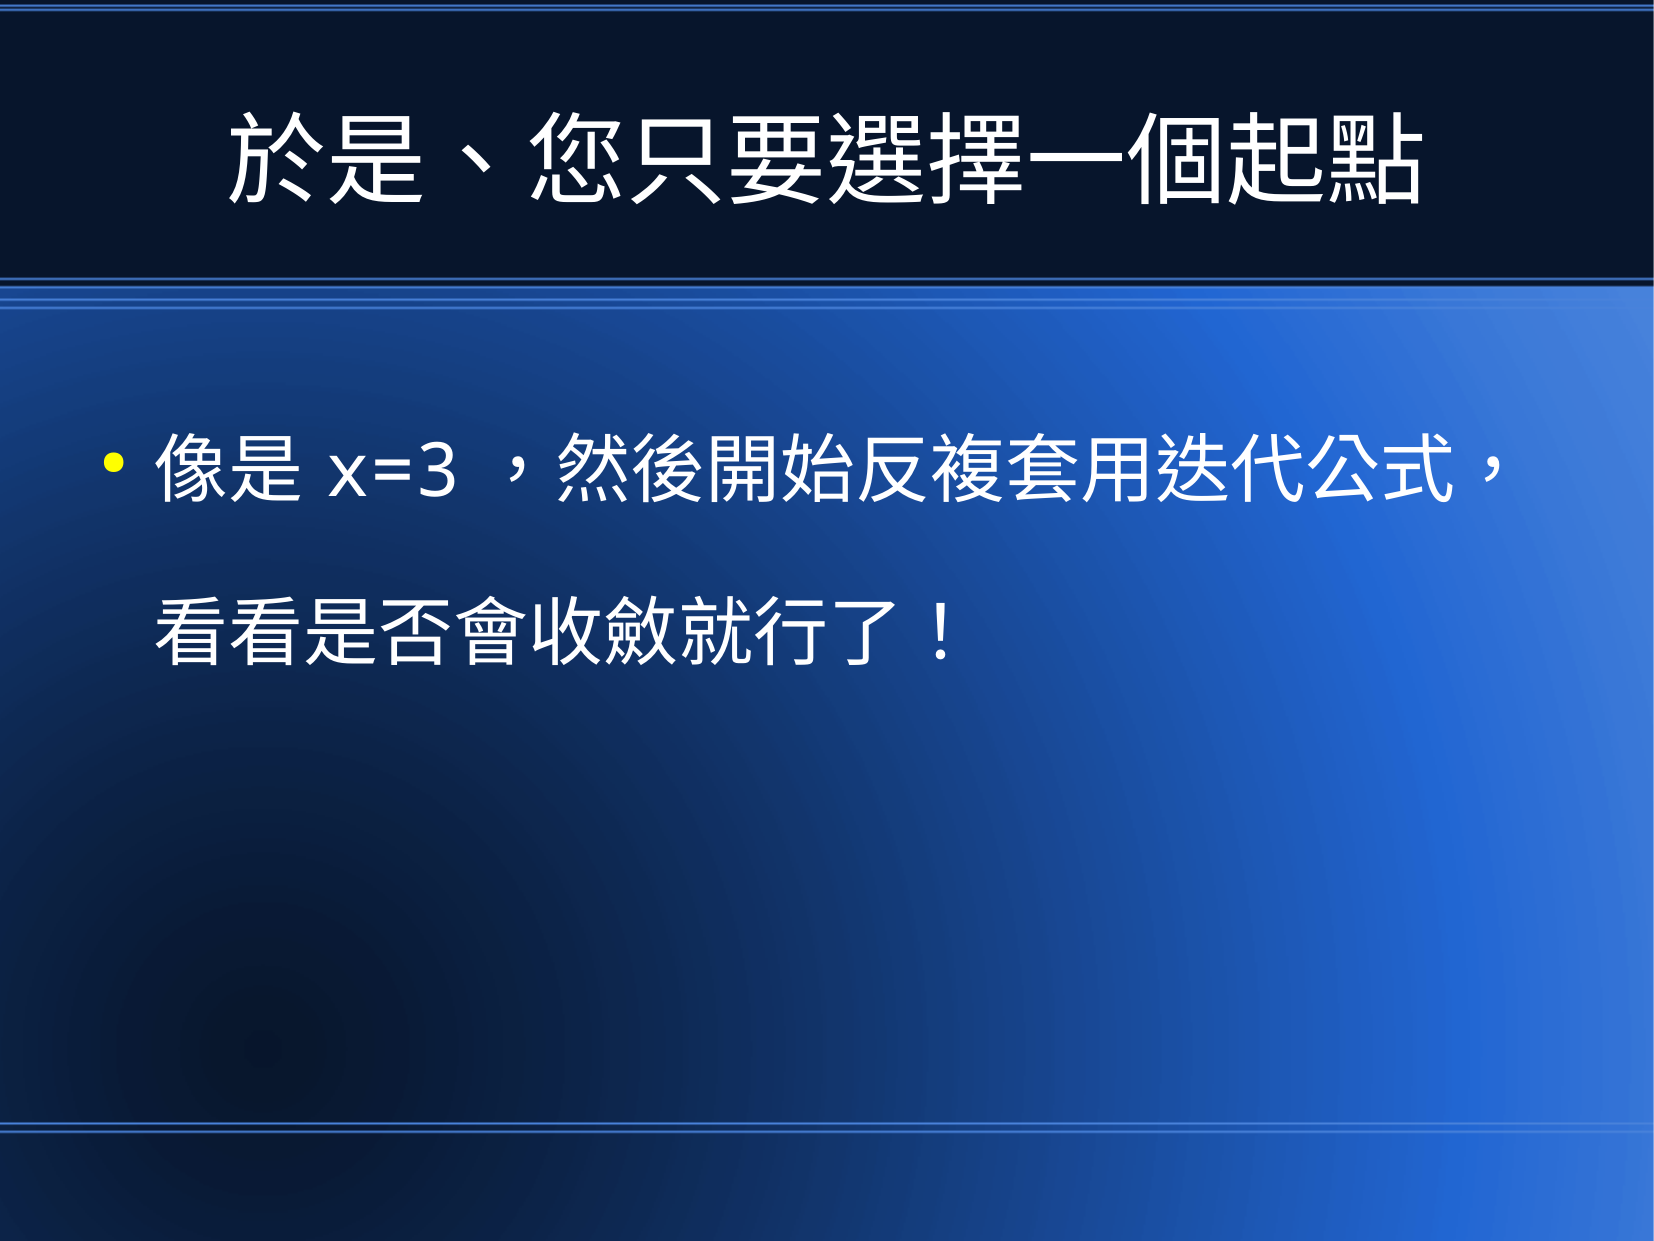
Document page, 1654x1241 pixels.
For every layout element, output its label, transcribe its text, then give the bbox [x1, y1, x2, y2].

list 像是x=3，然後開始反複套用迭代公式，看看是否會收斂就行了！ [82, 355, 1571, 1241]
picture [0, 0, 1654, 1241]
title 於是、您只要選擇一個起點 [82, 49, 1571, 257]
